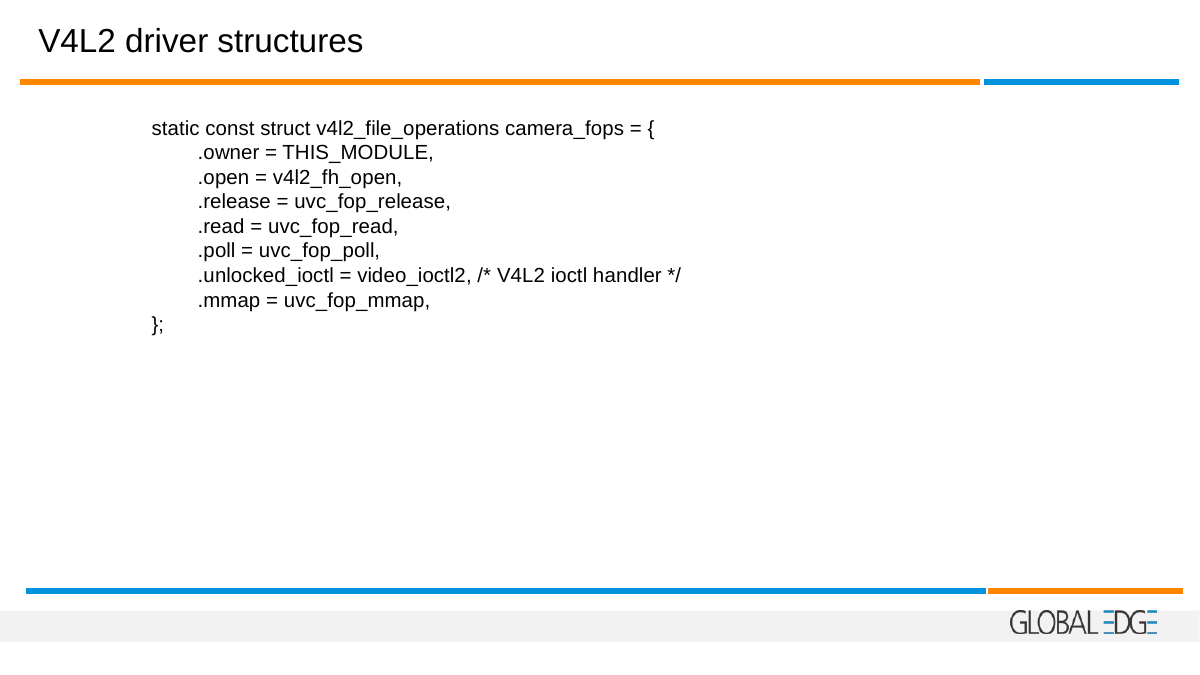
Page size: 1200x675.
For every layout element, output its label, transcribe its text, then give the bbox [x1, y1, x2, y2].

text_box [0, 610, 1200, 642]
picture [1010, 610, 1157, 634]
text_box static const struct v4l2_file_operations camera_fops = { .owner = THIS_MODULE, .open = v4l2_fh_open, .release = uvc_fop_release, .read = uvc_fop_read, .poll = uvc_fop_poll, .unlocked_ioctl = video_ioctl2, /* V4L2 ioctl handler */ .mmap = uvc_fop_mmap, }; [136, 107, 857, 573]
text_box V4L2 driver structures [23, 11, 520, 79]
